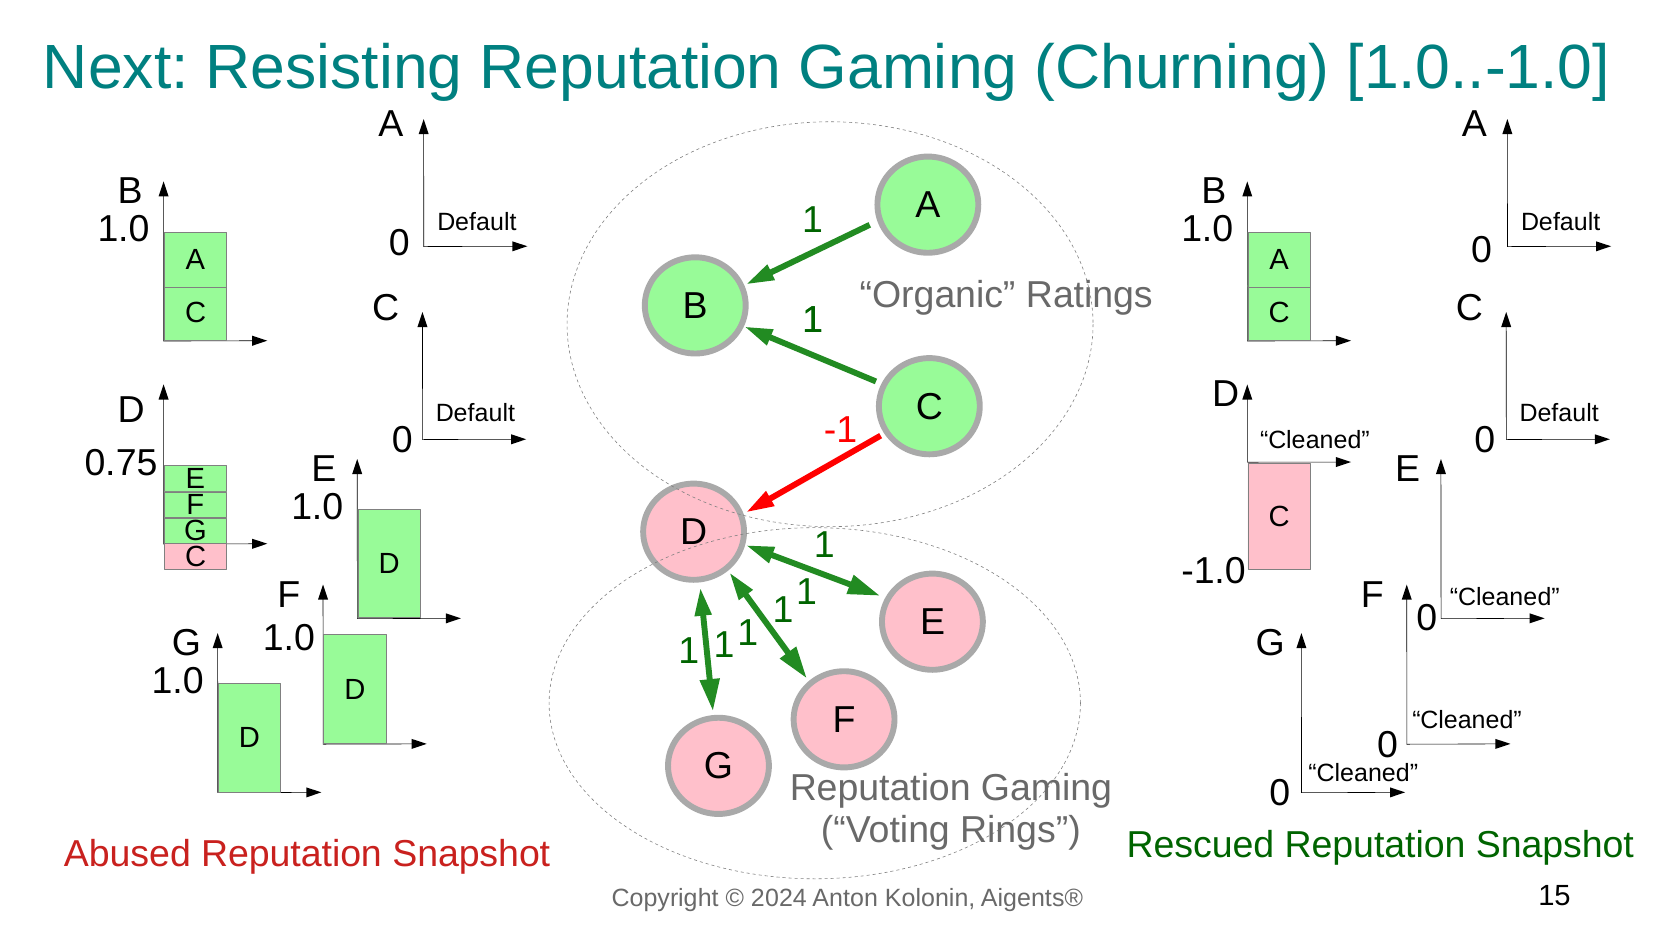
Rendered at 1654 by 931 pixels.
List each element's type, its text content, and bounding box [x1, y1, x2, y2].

text_box A [1447, 94, 1502, 152]
text_box D [323, 634, 387, 744]
text_box A [363, 94, 419, 152]
text_box C [164, 288, 227, 341]
text_box G [668, 717, 769, 814]
text_box F [793, 671, 895, 758]
text_box E [164, 465, 227, 491]
text_box 1.0 [248, 609, 330, 667]
text_box Next: Resisting Reputation Gaming (Churning) [1.0..-1.0] [0, 0, 1630, 135]
text_box D [643, 483, 745, 580]
text_box Rescued Reputation Snapshot [1111, 815, 1649, 873]
text_box “Cleaned” [1293, 750, 1434, 794]
text_box “Organic” Ratings [844, 266, 1168, 323]
text_box 0 [374, 213, 425, 271]
text_box A [164, 232, 227, 288]
text_box 0 [1456, 220, 1507, 278]
text_box 1 [699, 616, 750, 674]
text_box 1 [722, 604, 773, 662]
text_box 1 [787, 191, 838, 248]
text_box C [1247, 462, 1311, 570]
text_box 1.0 [276, 477, 359, 535]
text_box C [164, 543, 227, 570]
text_box B [102, 162, 158, 220]
text_box C [1247, 288, 1311, 341]
text_box 0 [1401, 588, 1452, 646]
text_box E [296, 440, 352, 497]
text_box 0.75 [69, 434, 173, 492]
text_box Default [421, 391, 531, 434]
text_box G [164, 518, 227, 543]
text_box 1 [757, 580, 809, 638]
text_box A [877, 156, 979, 253]
text_box G [157, 614, 216, 671]
text_box 1 [663, 622, 715, 680]
text_box D [357, 509, 421, 618]
text_box 1.0 [82, 200, 165, 258]
text_box -1 [809, 400, 873, 458]
text_box D [102, 381, 160, 439]
text_box Default [1506, 200, 1616, 244]
text_box “Cleaned” [1397, 698, 1538, 742]
text_box 0 [1362, 716, 1413, 750]
text_box E [1380, 440, 1435, 497]
text_box -1.0 [1166, 541, 1261, 599]
text_box 0 [1459, 411, 1510, 469]
text_box B [1186, 162, 1242, 220]
text_box F [1346, 565, 1399, 623]
text_box “Cleaned” [1435, 575, 1575, 619]
text_box 1 [799, 515, 850, 573]
text_box 0 [377, 410, 428, 468]
text_box E [881, 573, 983, 670]
text_box 1 [787, 291, 838, 349]
text_box A [1247, 232, 1311, 288]
text_box Default [422, 200, 532, 244]
text_box 1.0 [1166, 200, 1249, 258]
text_box Reputation Gaming (“Voting Rings”) [775, 758, 1127, 858]
text_box 1 [781, 563, 832, 620]
text_box D [218, 683, 281, 792]
text_box Abused Reputation Snapshot [49, 824, 566, 882]
text_box 0 [1254, 764, 1306, 815]
text_box C [357, 279, 414, 337]
text_box C [878, 358, 980, 455]
text_box D [1197, 365, 1254, 423]
text_box C [1441, 279, 1498, 337]
text_box B [644, 257, 746, 354]
text_box Default [1504, 391, 1614, 434]
text_box “Cleaned” [1245, 418, 1386, 461]
text_box G [1240, 614, 1300, 671]
text_box F [262, 565, 316, 623]
text_box F [164, 491, 227, 518]
text_box 1.0 [136, 651, 219, 709]
